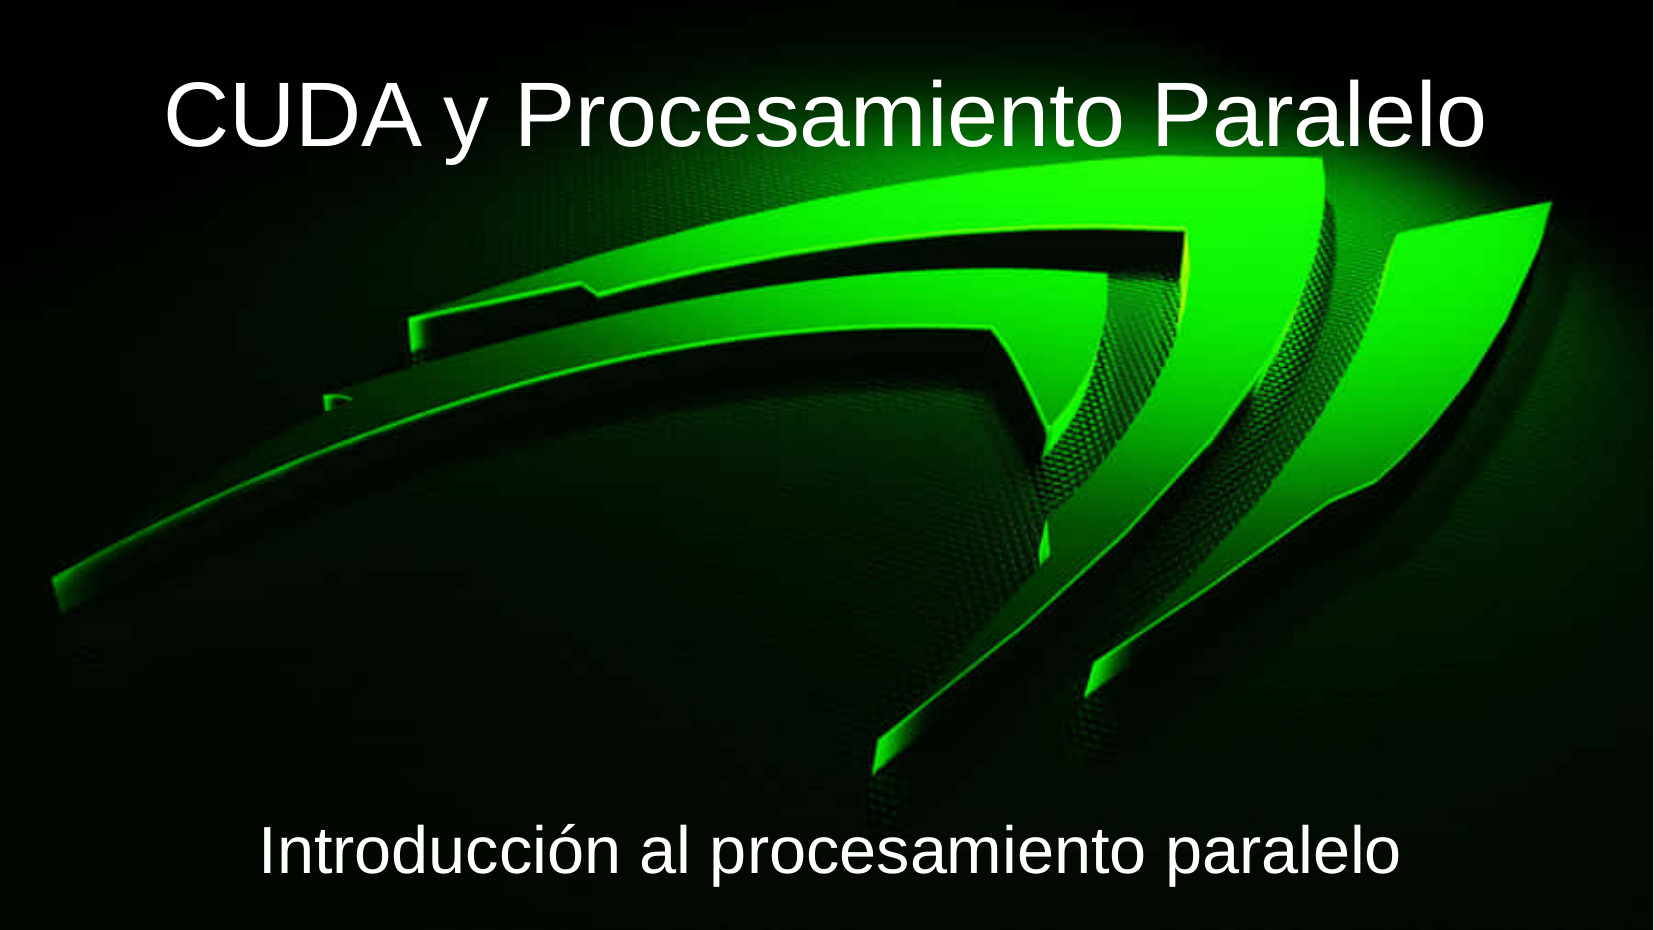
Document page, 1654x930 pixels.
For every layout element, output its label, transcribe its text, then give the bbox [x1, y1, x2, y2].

picture [0, 0, 1654, 930]
subtitle Introducción al procesamiento paralelo [86, 787, 1575, 915]
title CUDA y Procesamiento Paralelo [82, 37, 1571, 193]
